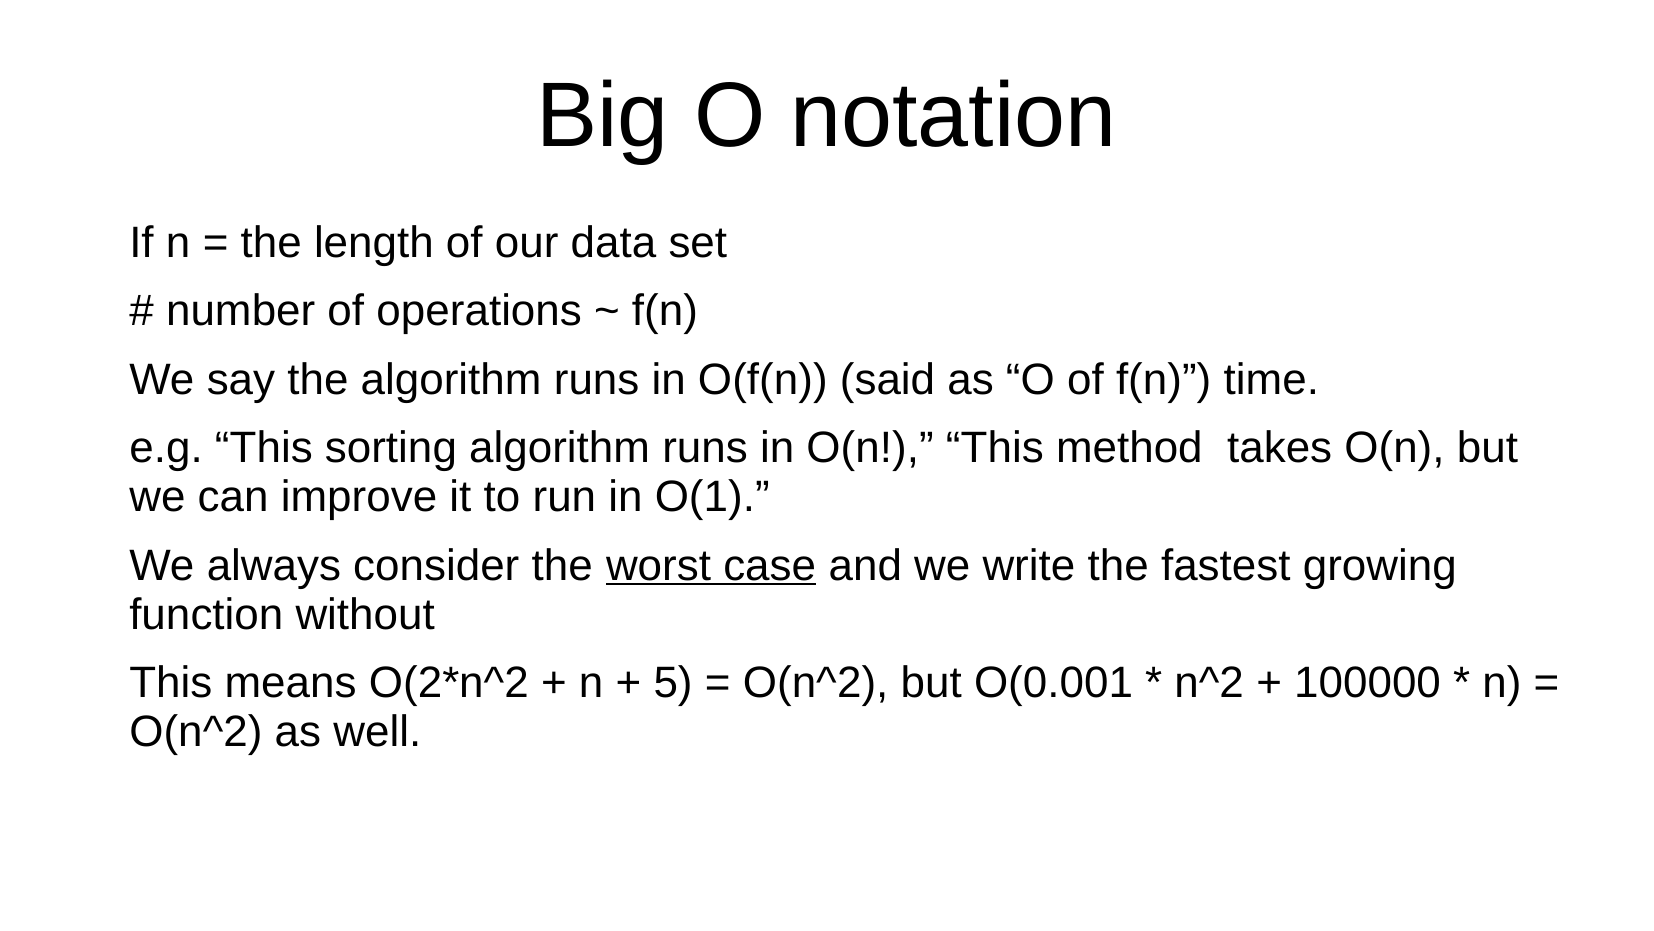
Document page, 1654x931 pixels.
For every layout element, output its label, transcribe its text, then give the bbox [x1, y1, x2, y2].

title Big O notation [82, 37, 1571, 193]
list If n = the length of our data set # number of operations ~ f(n) We say the algorithm runs in O(f(n)) (said as “O of f(n)”) time. e.g. “This sorting algorithm runs in O(n!),” “This method takes O(n), but we can improve it to run in O(1).” We always consider the worst case and we write the fastest growing function without This means O(2*n^2 + n + 5) = O(n^2), but O(0.001 * n^2 + 100000 * n) = O(n^2) as well. [82, 217, 1571, 758]
